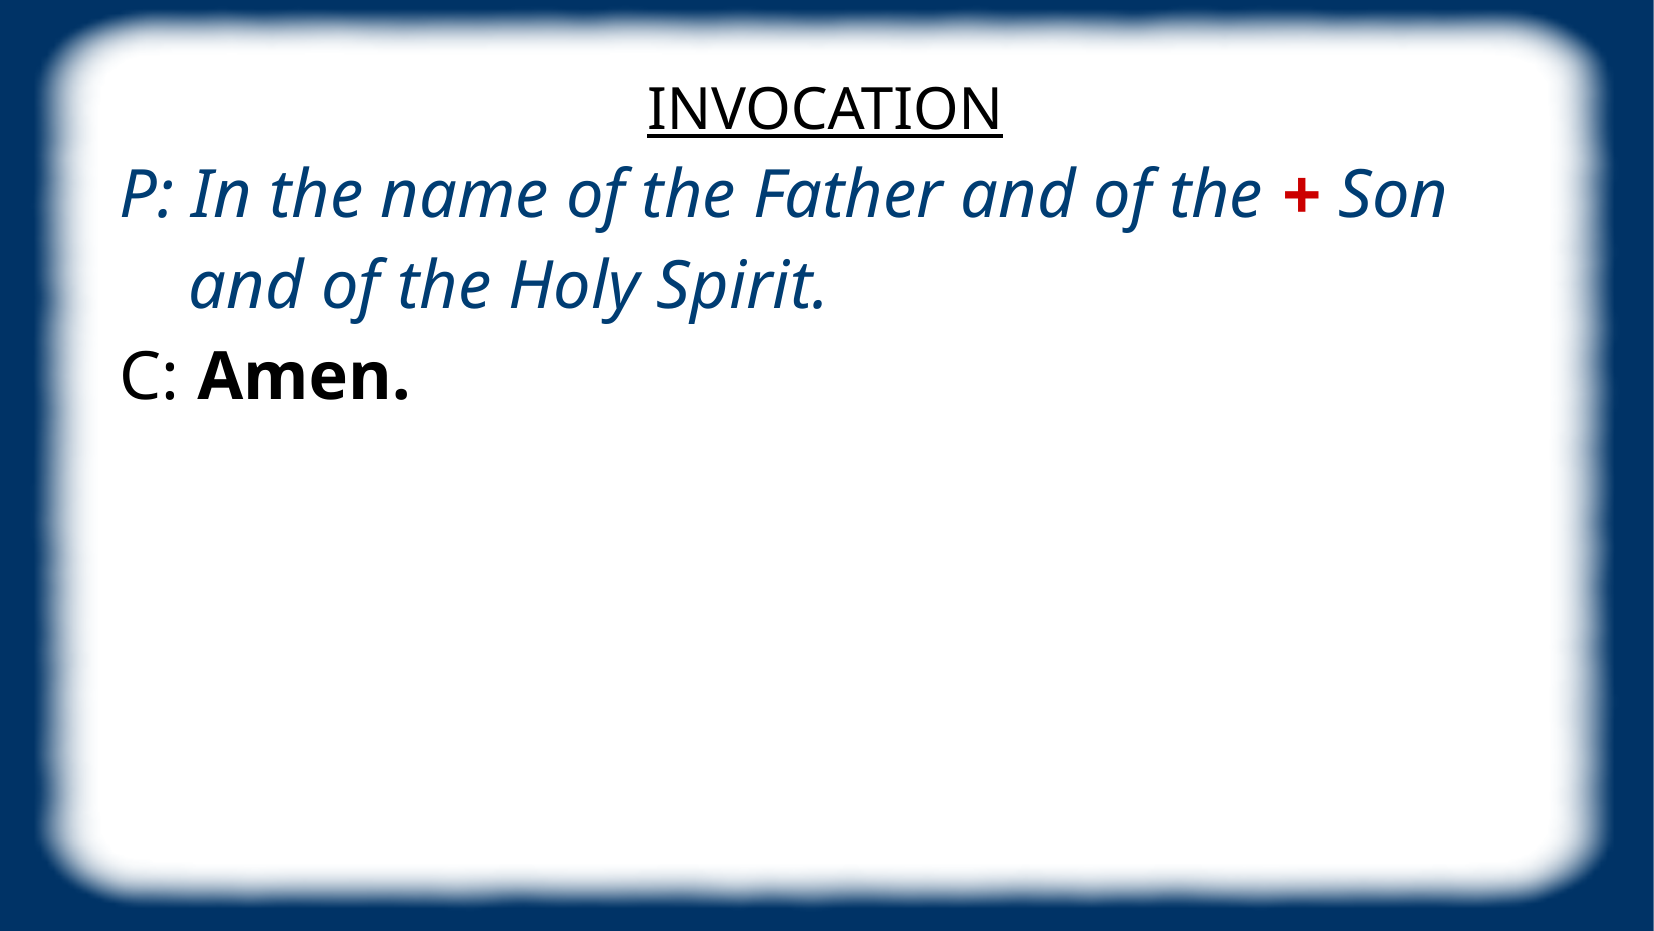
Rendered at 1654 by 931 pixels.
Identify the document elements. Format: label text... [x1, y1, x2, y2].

text_box INVOCATION P: In the name of the Father and of the + Son and of the Holy Spirit. C: Amen. [105, 60, 1546, 419]
picture [0, 0, 1654, 931]
